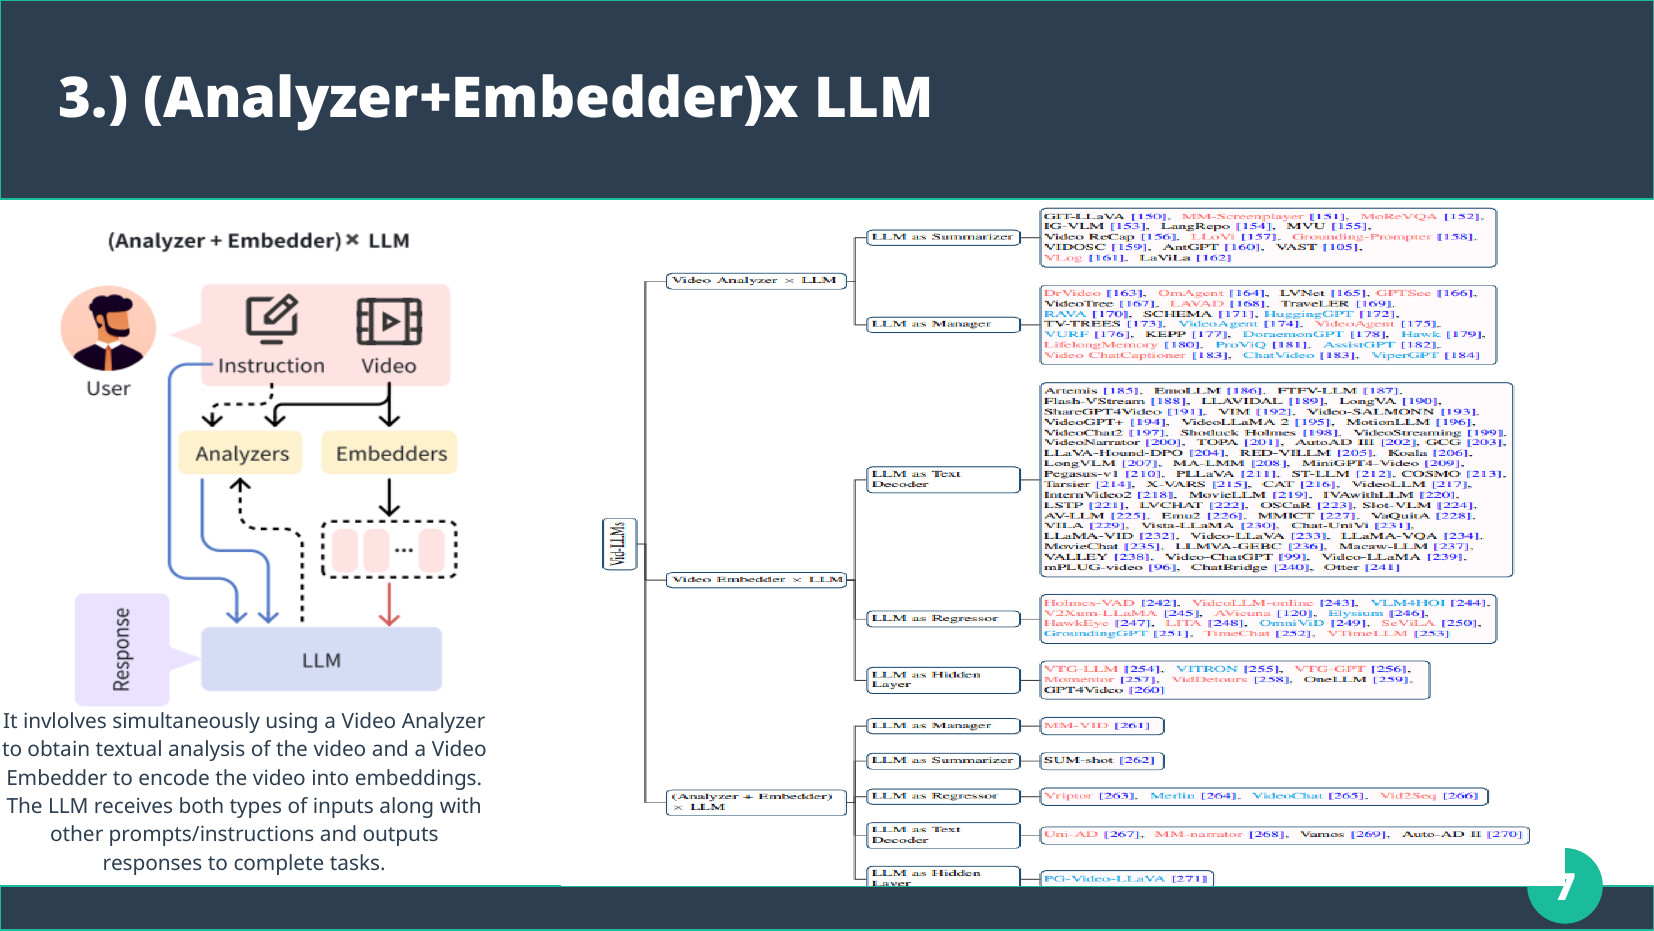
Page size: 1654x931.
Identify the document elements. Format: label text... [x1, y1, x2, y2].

title 3.) (Analyzer+Embedder)x LLM [59, 37, 1595, 155]
picture [561, 206, 1565, 886]
picture [49, 231, 473, 709]
text_box It invlolves simultaneously using a Video Analyzer to obtain textual analysis of the video and a Video Embedder to encode the video into embeddings. The LLM receives both types of inputs along with other prompts/instructions and outputs responses to complete tasks. [0, 755, 502, 827]
